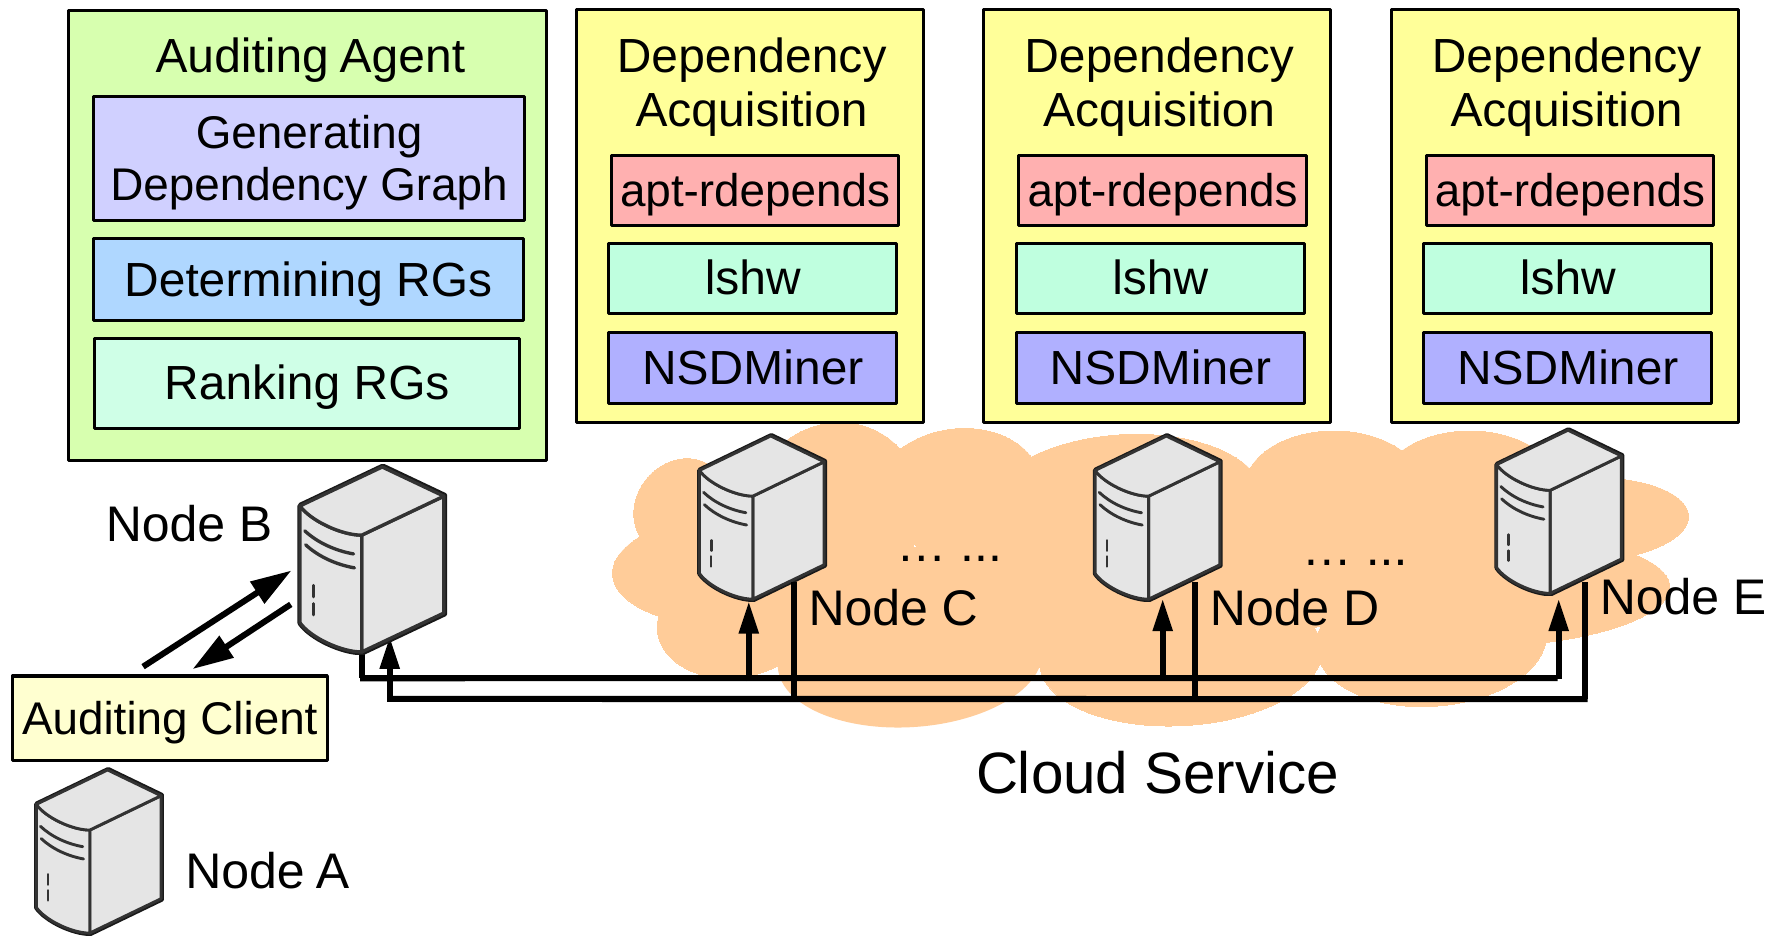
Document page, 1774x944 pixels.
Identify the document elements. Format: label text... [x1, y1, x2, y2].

text_box [749, 602, 791, 675]
picture [1092, 433, 1223, 602]
text_box … ... [1287, 513, 1430, 584]
picture [696, 433, 828, 602]
text_box [612, 458, 748, 675]
text_box [804, 703, 1000, 727]
text_box Auditing Client [12, 676, 328, 761]
text_box NSDMiner [1423, 332, 1712, 404]
text_box [1198, 431, 1582, 675]
text_box Dependency Acquisition [598, 21, 905, 144]
text_box Ranking RGs [94, 338, 520, 429]
text_box Node A [170, 836, 393, 907]
text_box [1068, 703, 1278, 727]
text_box [1045, 682, 1192, 696]
text_box Node C [793, 572, 1006, 644]
text_box [783, 682, 791, 693]
text_box [1391, 9, 1739, 423]
text_box lshw [608, 243, 897, 314]
picture [296, 464, 448, 655]
text_box … ... [881, 508, 1024, 580]
text_box Node E [1588, 561, 1773, 633]
text_box NSDMiner [1016, 332, 1305, 404]
text_box Generating Dependency Graph [93, 96, 525, 221]
text_box Node D [1198, 572, 1408, 644]
text_box Determining RGs [93, 238, 524, 321]
text_box Auditing Agent [100, 21, 522, 91]
text_box apt-rdepends [611, 155, 899, 226]
text_box apt-rdepends [1426, 155, 1714, 226]
text_box lshw [1016, 243, 1305, 314]
text_box [1198, 682, 1308, 696]
text_box [797, 682, 1028, 695]
text_box Dependency Acquisition [1006, 21, 1313, 144]
text_box lshw [1423, 243, 1712, 314]
text_box apt-rdepends [1018, 155, 1307, 226]
picture [33, 767, 164, 936]
text_box [576, 9, 1161, 675]
text_box [1384, 703, 1460, 707]
picture [1493, 427, 1625, 596]
text_box [1336, 682, 1515, 696]
text_box Dependency Acquisition [1414, 21, 1720, 144]
text_box [1164, 602, 1192, 675]
text_box NSDMiner [608, 332, 897, 404]
text_box Node B [91, 488, 296, 560]
text_box [68, 10, 547, 461]
text_box Cloud Service [961, 733, 1645, 814]
text_box [1625, 479, 1689, 561]
text_box [983, 9, 1331, 423]
